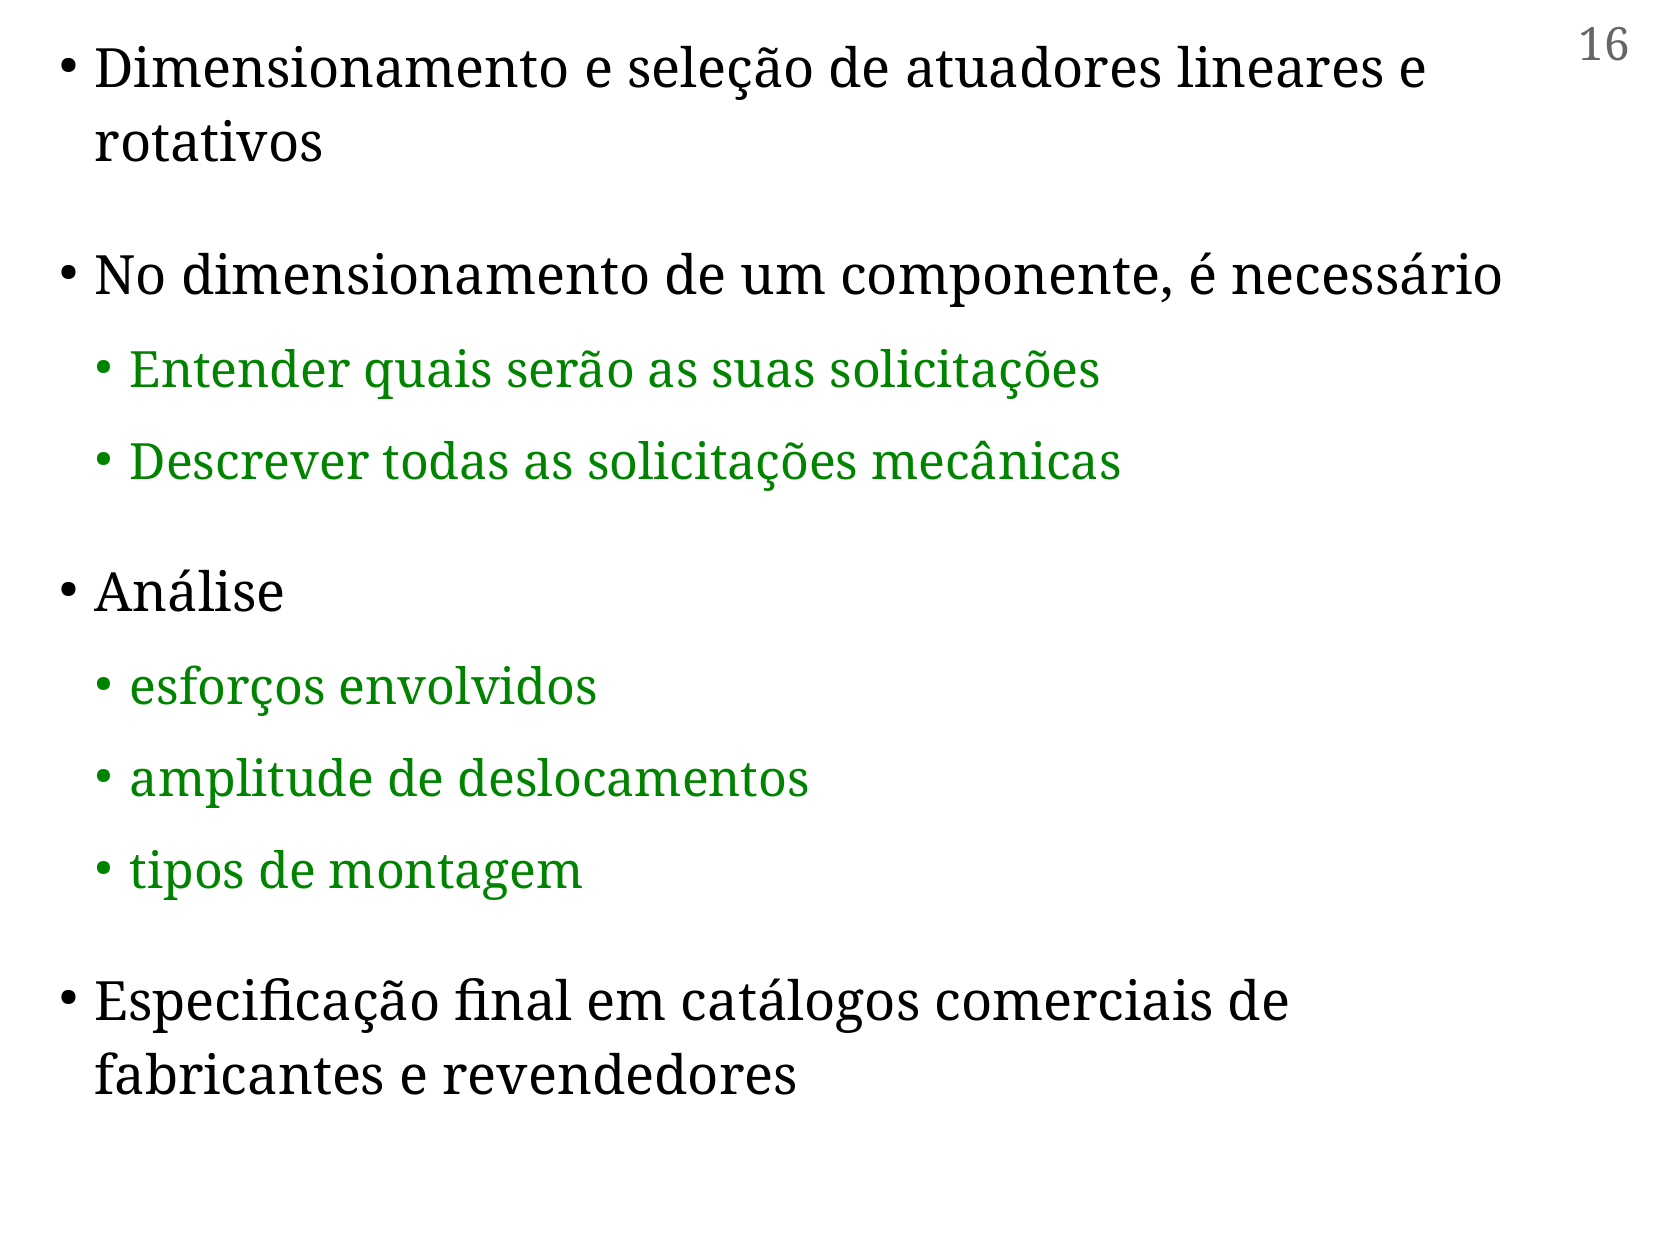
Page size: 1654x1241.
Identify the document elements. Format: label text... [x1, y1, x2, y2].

list Dimensionamento e seleção de atuadores lineares e rotativos No dimensionamento de um componente, é necessário Entender quais serão as suas solicitações Descrever todas as solicitações mecânicas Análise esforços envolvidos amplitude de deslocamentos tipos de montagem Especificação final em catálogos comerciais de fabricantes e revendedores [59, 29, 1595, 1211]
